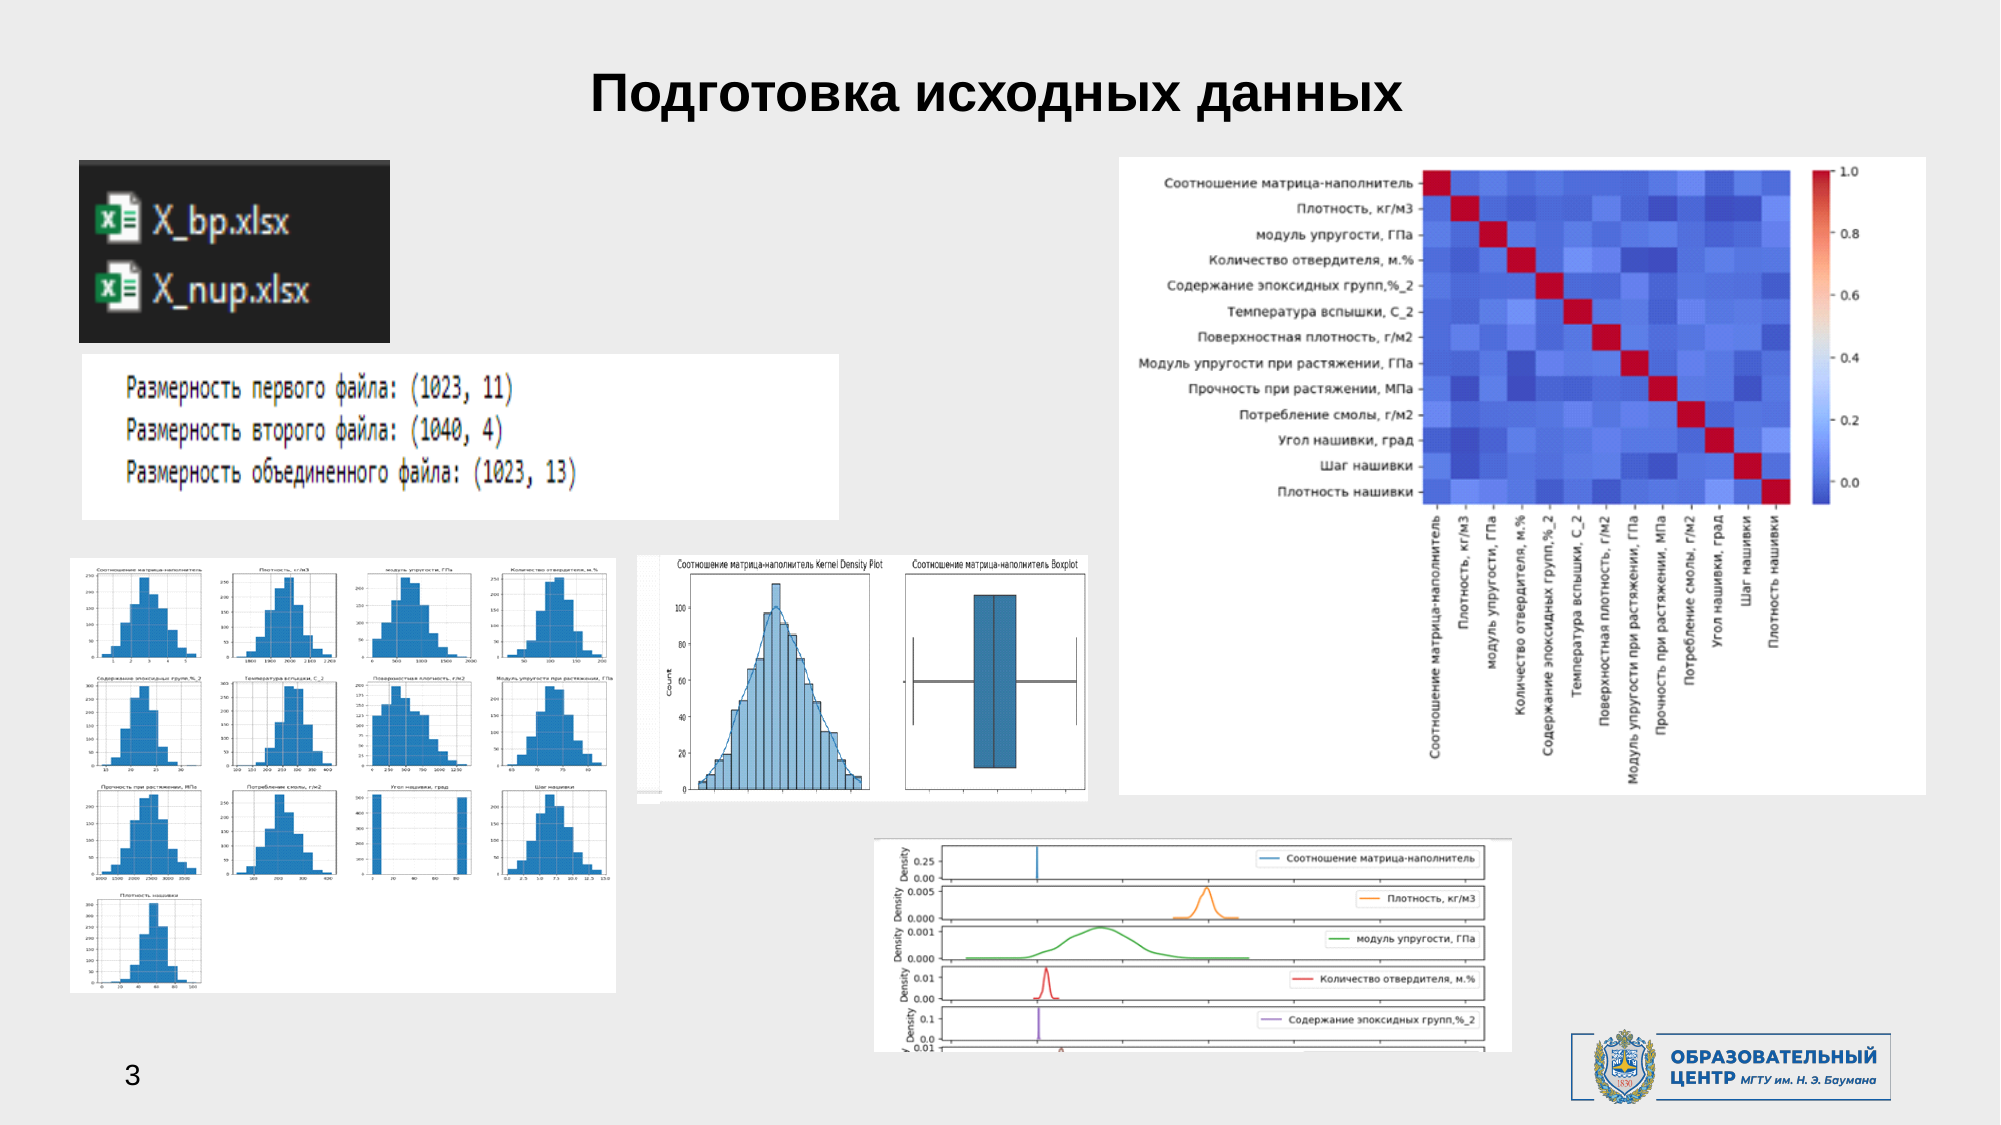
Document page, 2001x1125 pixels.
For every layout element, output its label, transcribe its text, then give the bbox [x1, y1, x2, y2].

title Подготовка исходных данных [66, 21, 1929, 158]
picture [82, 354, 839, 520]
picture [70, 558, 616, 993]
picture [874, 838, 1512, 1052]
picture [79, 160, 390, 343]
picture [1571, 1029, 1891, 1104]
picture [1119, 157, 1926, 795]
picture [637, 555, 1088, 804]
slide_number <номер> [109, 1043, 248, 1104]
